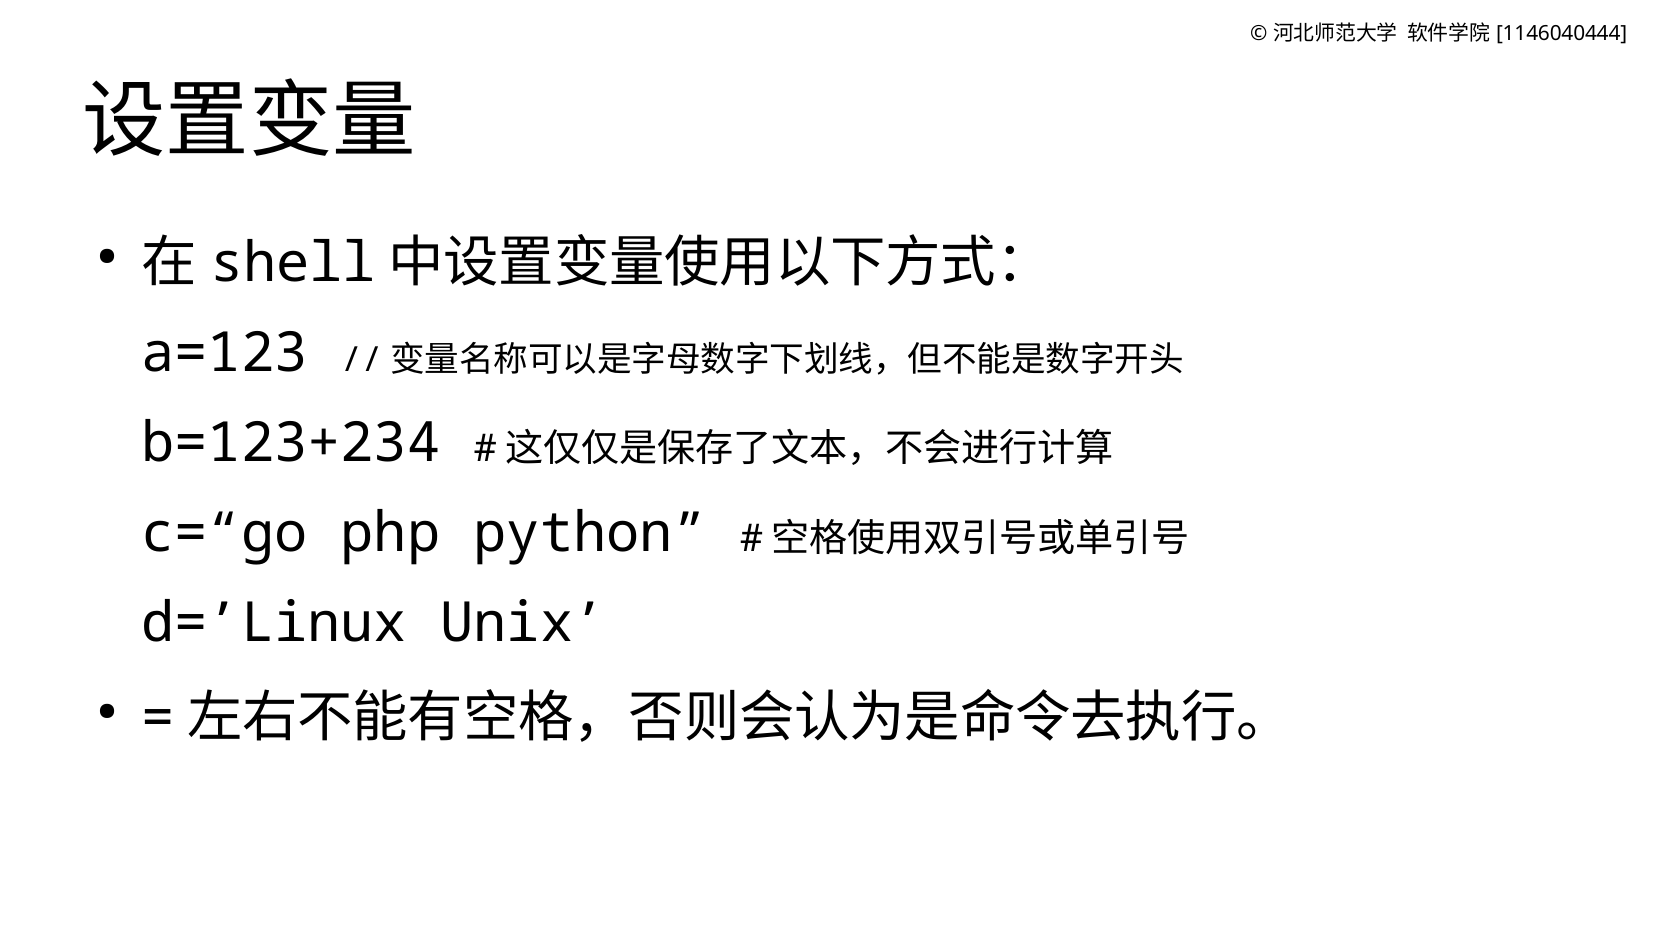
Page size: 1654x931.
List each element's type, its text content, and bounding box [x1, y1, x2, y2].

list 在shell中设置变量使用以下方式： a=123 //变量名称可以是字母数字下划线，但不能是数字开头 b=123+234 #这仅仅是保存了文本，不会进行计算 c=“go php python” #空格使用双引号或单引号 d=’Linux Unix’ =左右不能有空格，否则会认为是命令去执行。 [82, 217, 1571, 758]
title 设置变量 [82, 37, 1571, 189]
